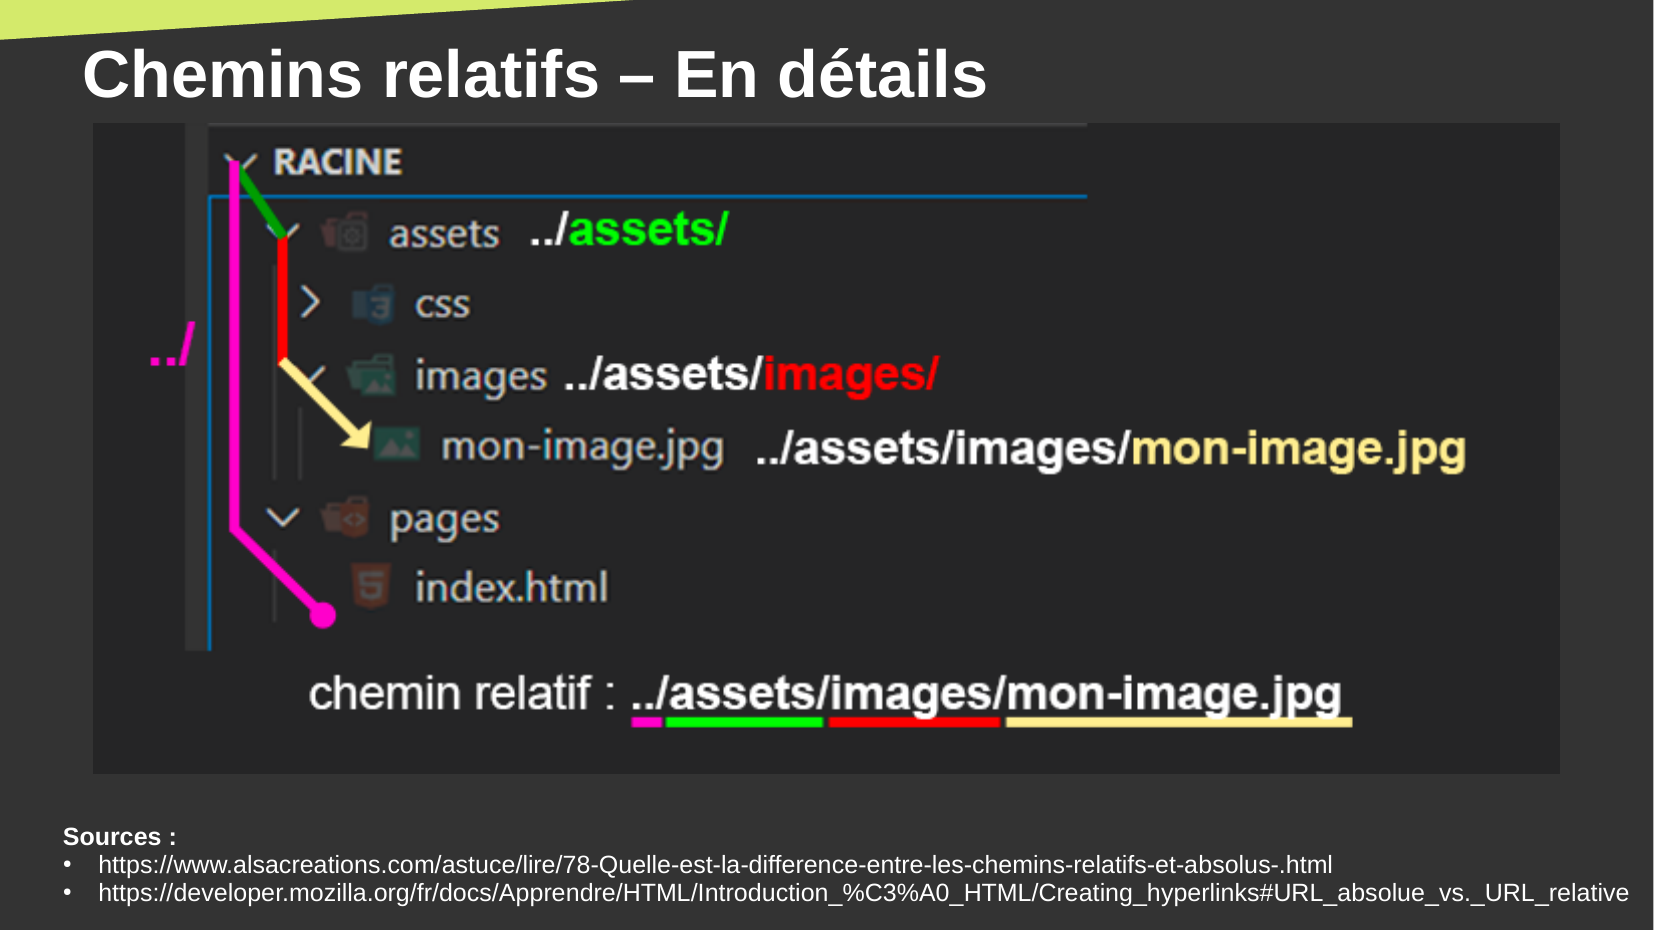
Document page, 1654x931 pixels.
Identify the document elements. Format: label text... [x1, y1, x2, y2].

title Chemins relatifs – En détails [82, 37, 1075, 122]
text_box [0, 0, 633, 40]
picture [93, 123, 1560, 774]
text_box Sources : https://www.alsacreations.com/astuce/lire/78-Quelle-est-la-difference-entre-les-chemins-relatifs-et-absolus-.html https://developer.mozilla.org/fr/docs/Apprendre/HTML/Introduction_%C3%A0_HTML/Creating_hyperlinks#URL_absolue_vs._URL_relative [48, 815, 1654, 915]
